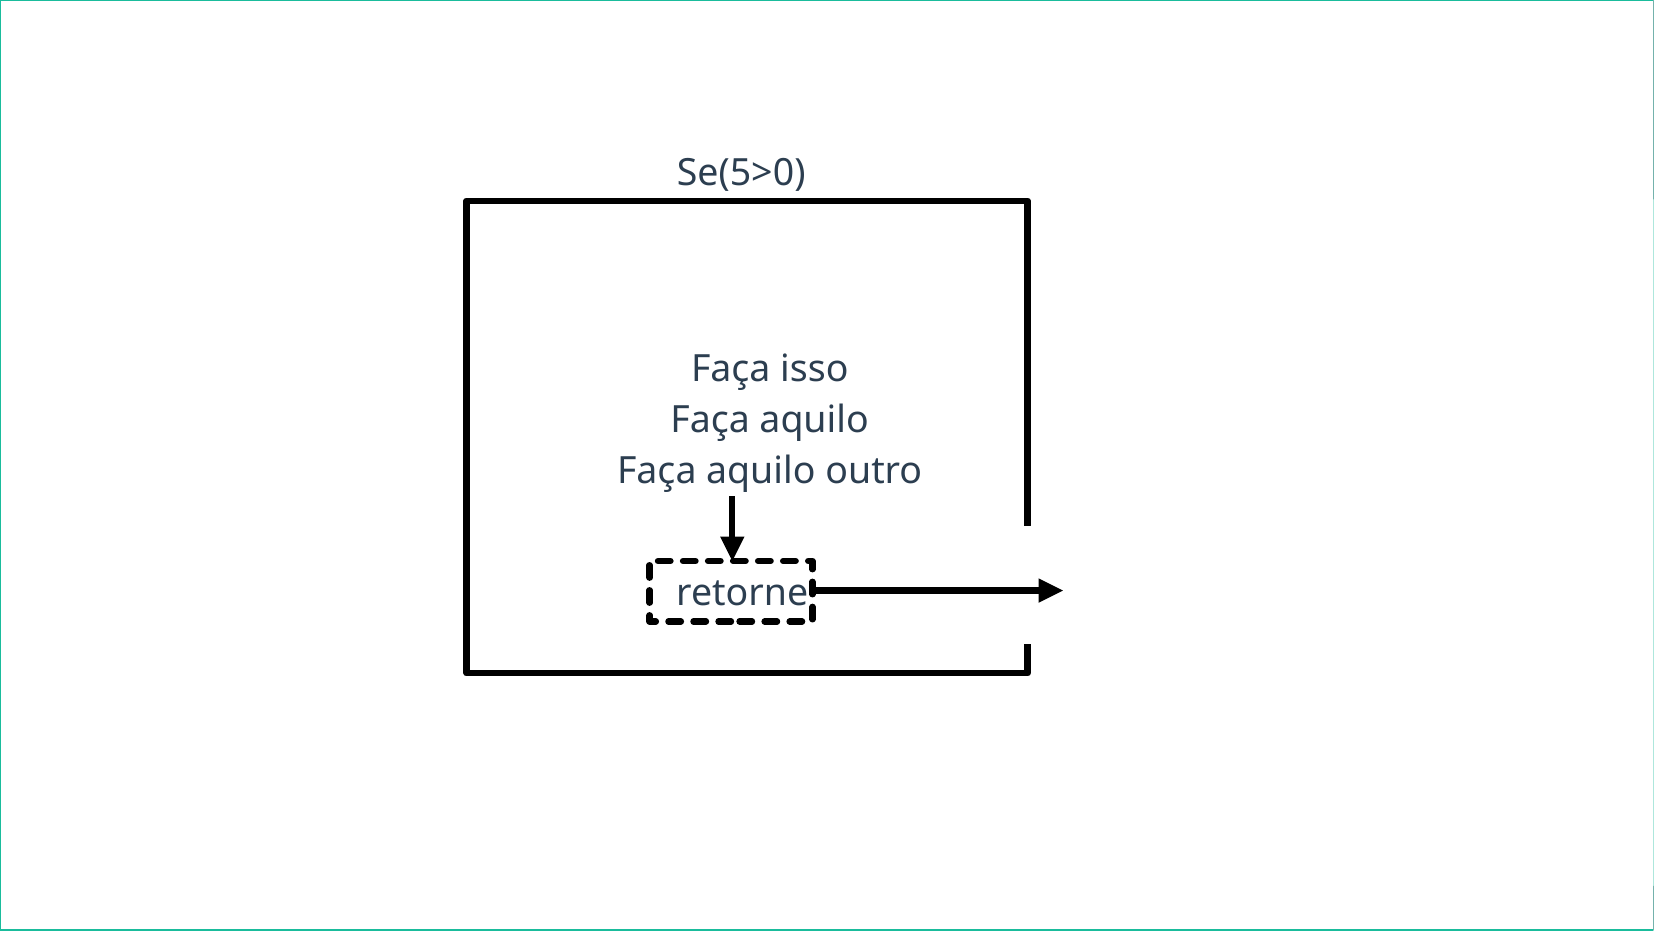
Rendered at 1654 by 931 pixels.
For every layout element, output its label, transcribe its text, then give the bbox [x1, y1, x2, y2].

text_box retorne [661, 559, 807, 622]
text_box Faça isso Faça aquilo Faça aquilo outro [602, 339, 905, 497]
text_box [0, 0, 1654, 931]
text_box Se(5>0) [578, 140, 904, 203]
